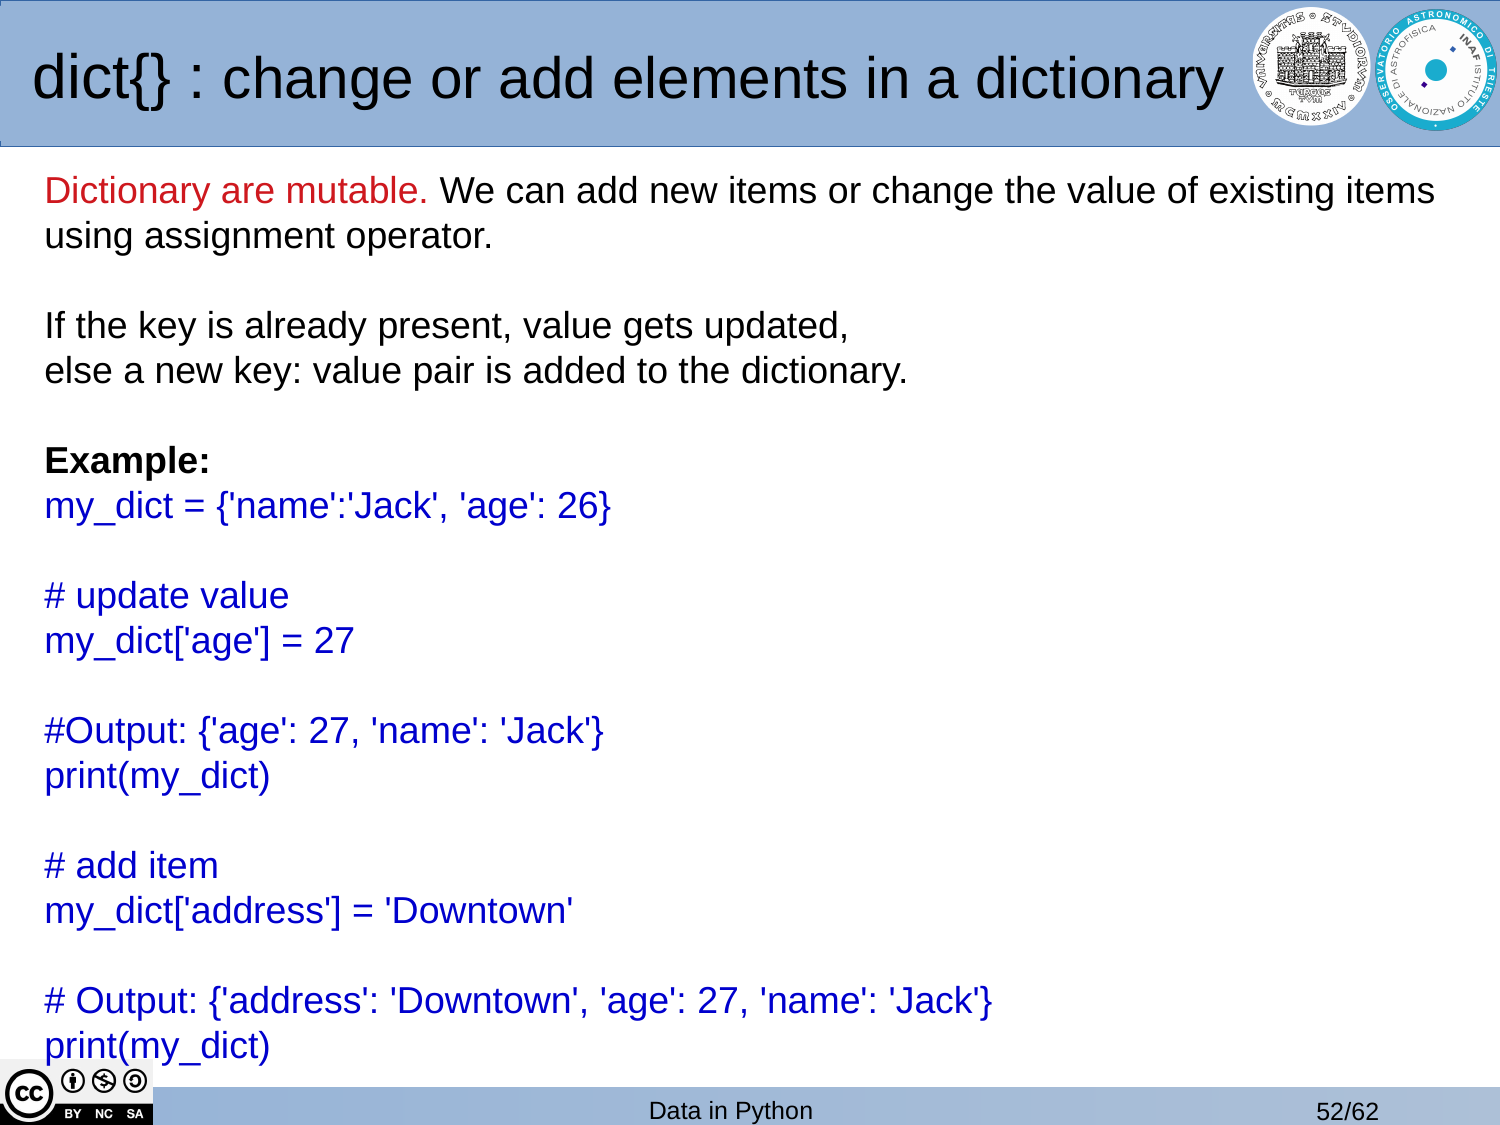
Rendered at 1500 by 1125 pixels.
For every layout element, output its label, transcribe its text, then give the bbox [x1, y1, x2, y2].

picture [1253, 0, 1500, 156]
picture [0, 1059, 153, 1125]
text_box dict{} : change or add elements in a dictionary [0, 5, 1253, 141]
list Dictionary are mutable. We can add new items or change the value of existing items using assignment operator. If the key is already present, value gets updated, else a new key: value pair is added to the dictionary. Example: my_dict = {'name':'Jack', 'age': 26} # update value my_dict['age'] = 27 #Output: {'age': 27, 'name': 'Jack'} print(my_dict) # add item my_dict['address'] = 'Downtown' # Output: {'address': 'Downtown', 'age': 27, 'name': 'Jack'} print(my_dict) [29, 158, 1500, 1071]
